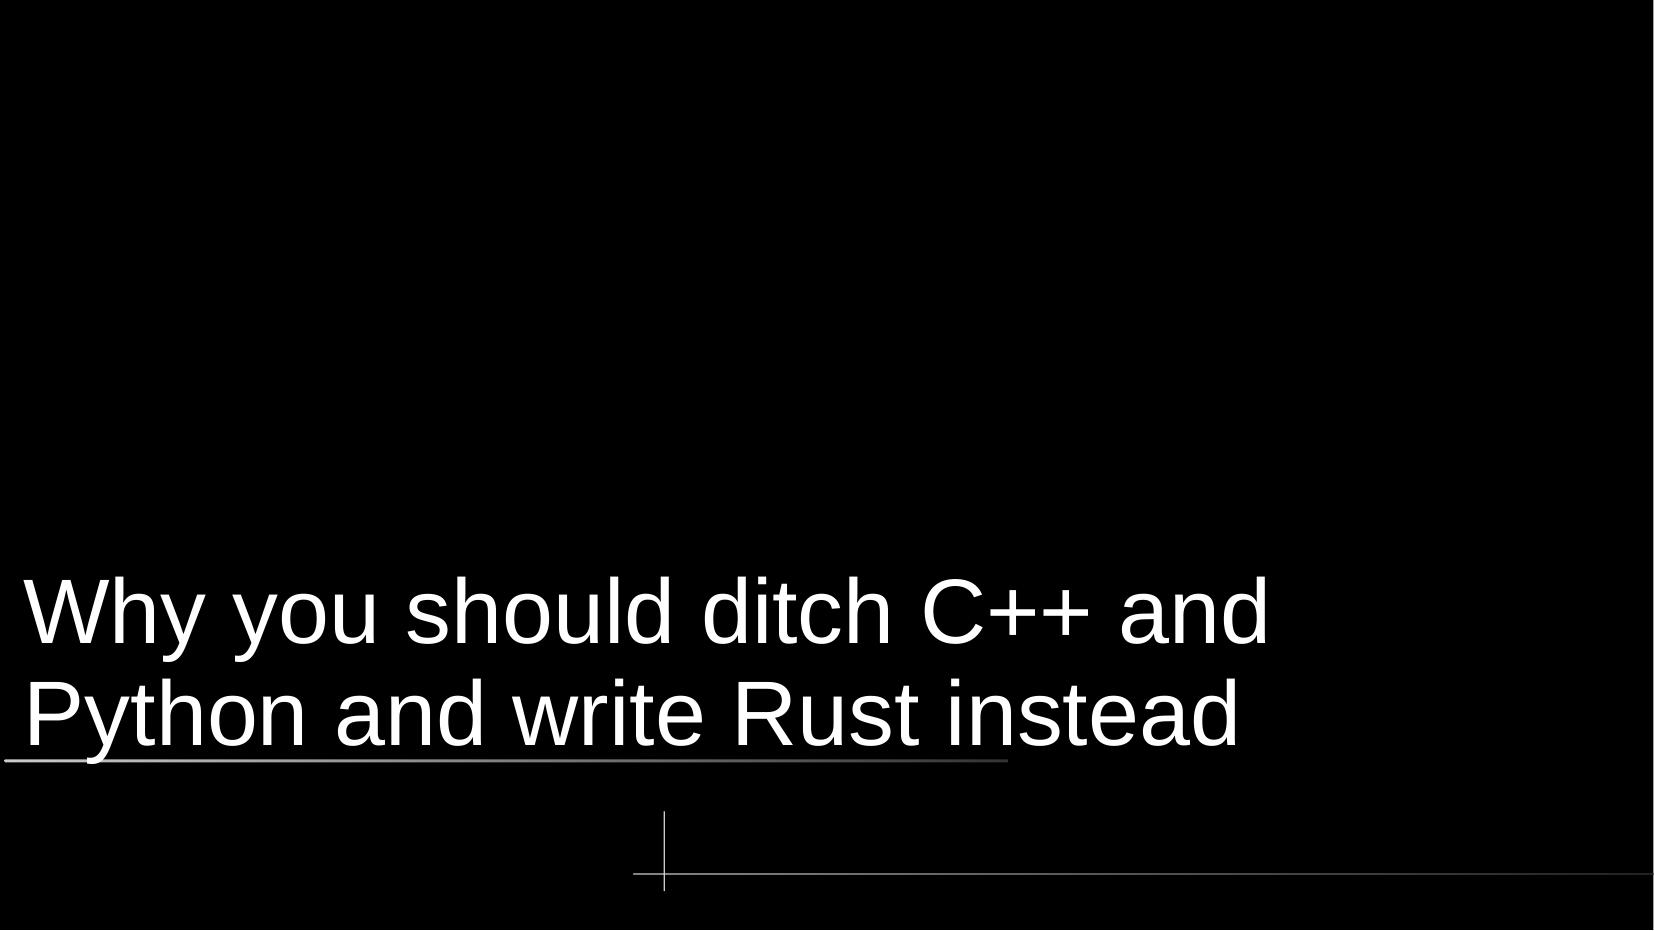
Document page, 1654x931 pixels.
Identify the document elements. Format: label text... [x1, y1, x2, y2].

title Why you should ditch C++ and Python and write Rust instead [23, 531, 1501, 795]
